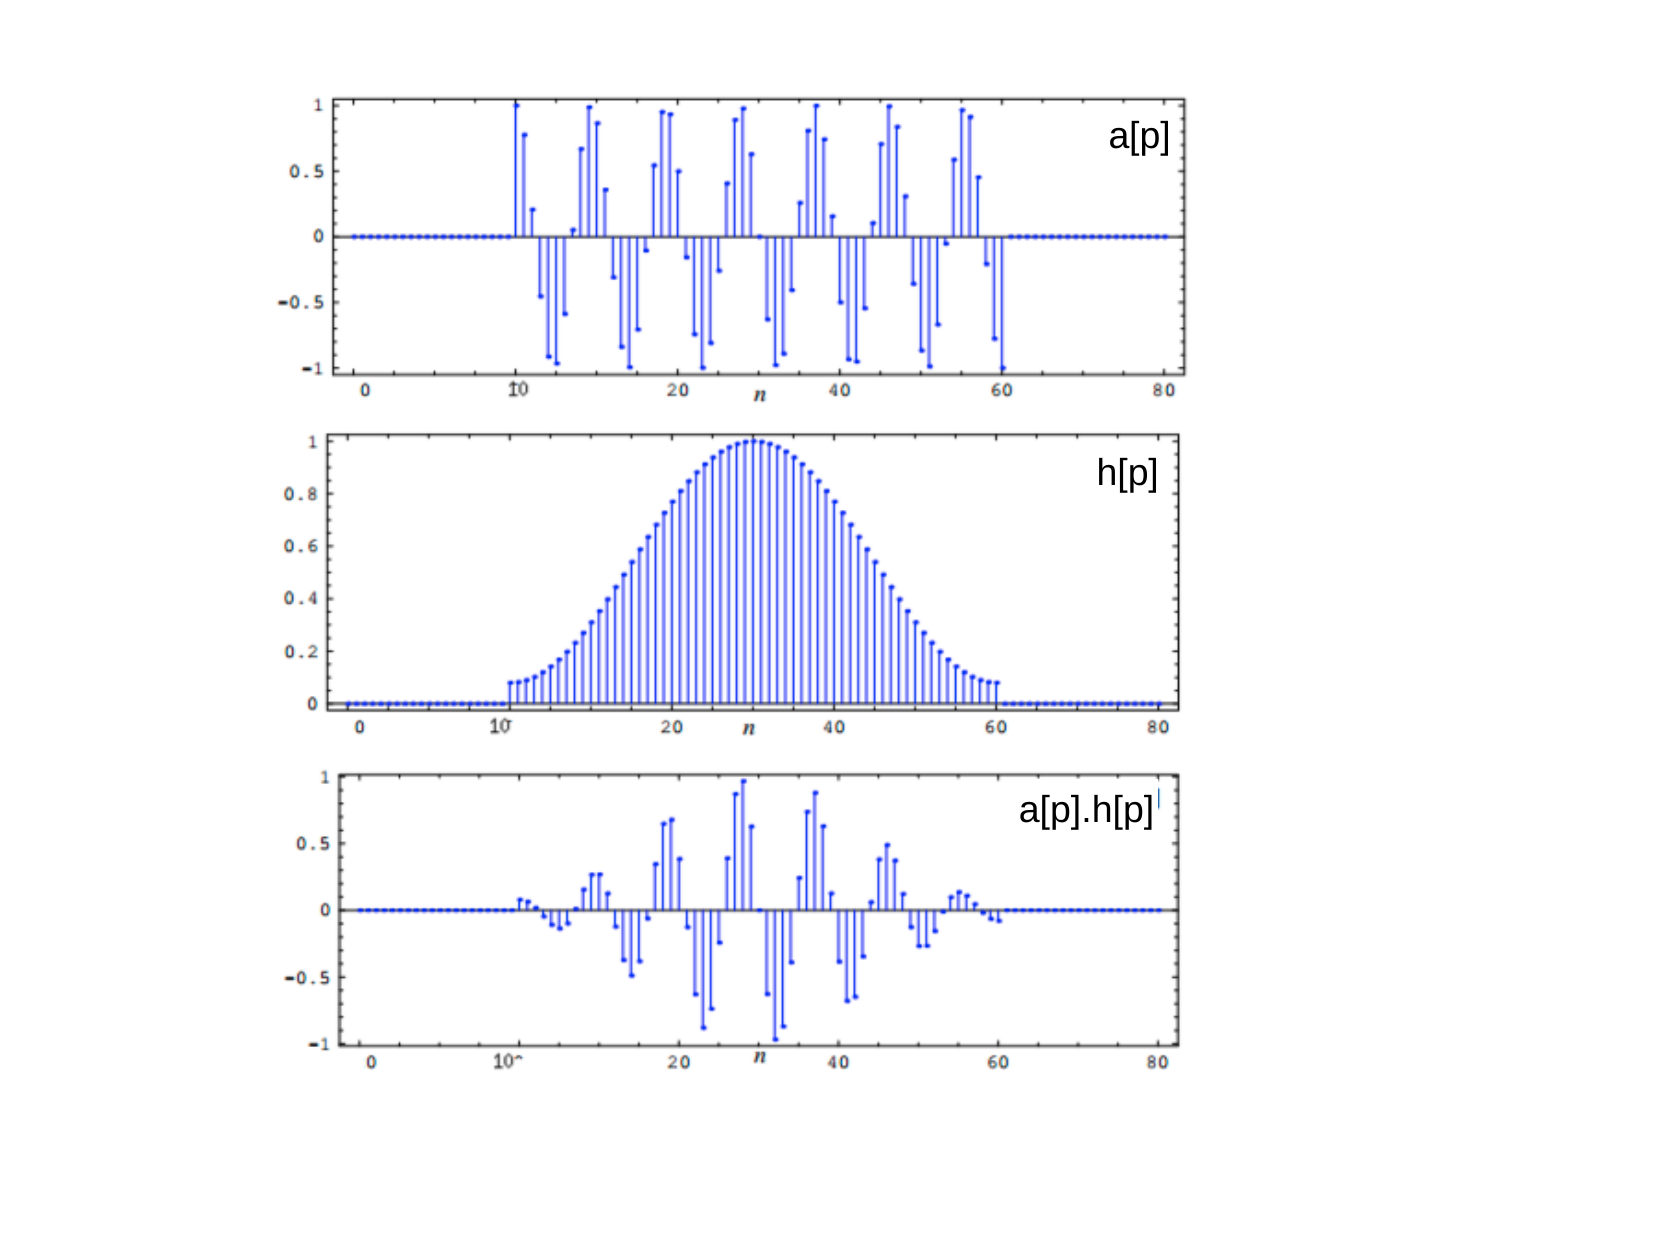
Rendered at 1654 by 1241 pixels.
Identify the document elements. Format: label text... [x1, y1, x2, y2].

text_box a[p].h[p] [1015, 779, 1158, 839]
picture [259, 70, 1248, 1088]
text_box h[p] [1098, 442, 1158, 502]
text_box a[p] [1110, 106, 1170, 166]
text_box a[p] [1113, 138, 1123, 146]
